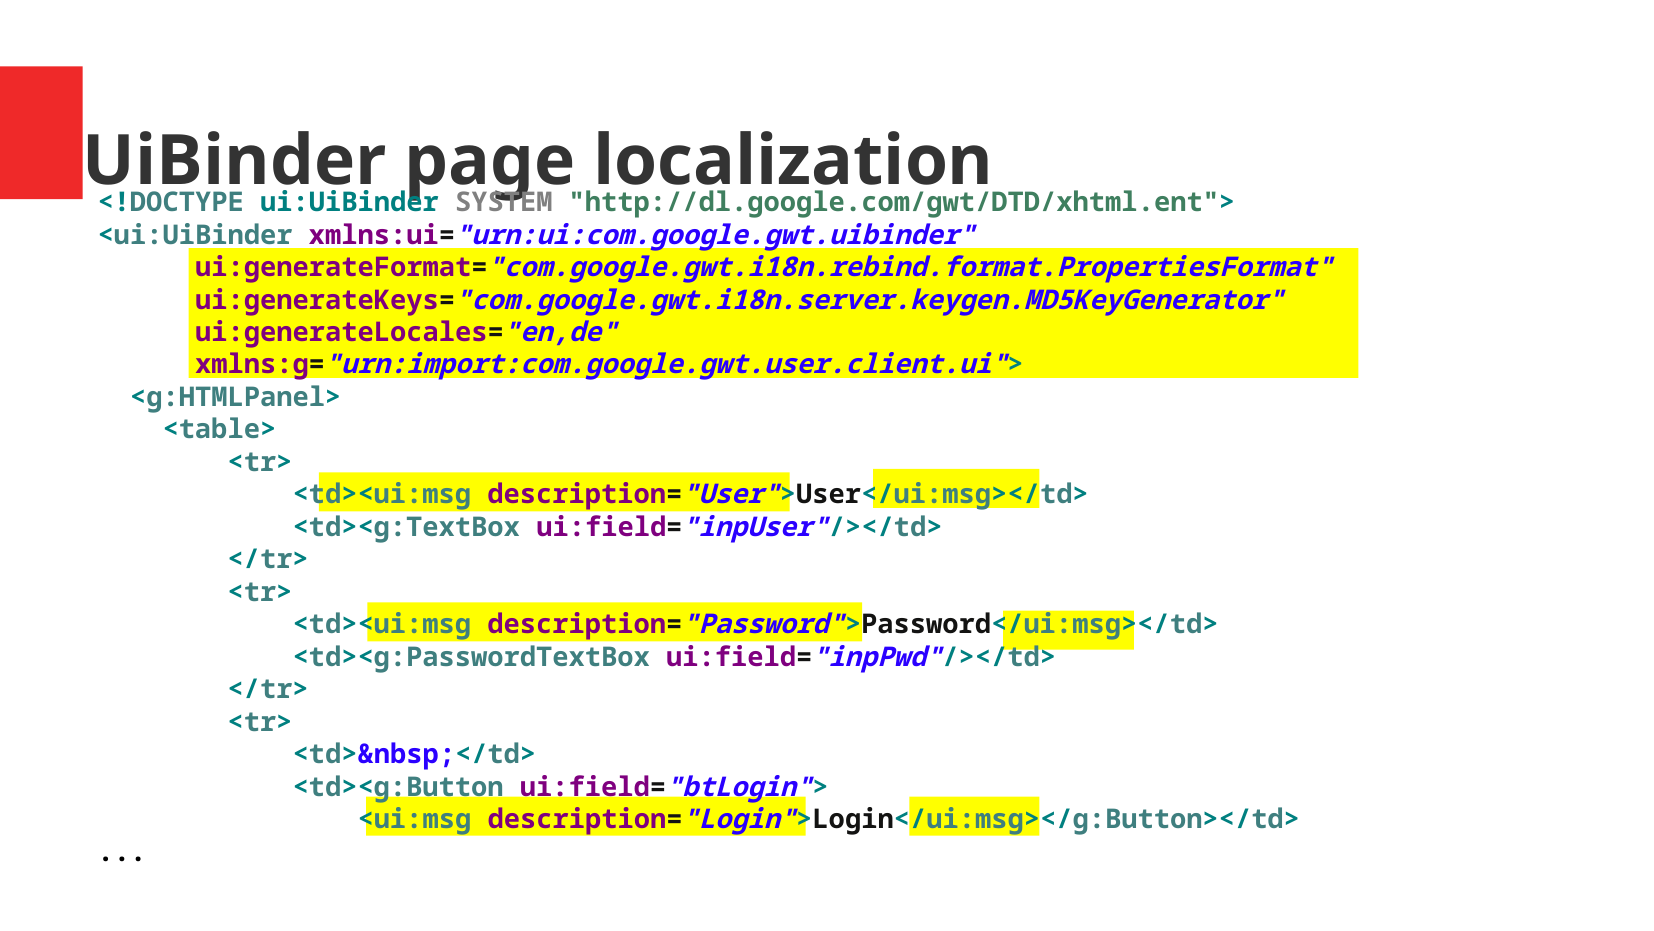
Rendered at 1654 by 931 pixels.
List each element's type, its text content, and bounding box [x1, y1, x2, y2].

title UiBinder page localization [82, 33, 1571, 177]
text_box <!DOCTYPE ui:UiBinder SYSTEM "http://dl.google.com/gwt/DTD/xhtml.ent"> <ui:UiBinder xmlns:ui="urn:ui:com.google.gwt.uibinder" ui:generateFormat="com.google.gwt.i18n.rebind.format.PropertiesFormat" ui:generateKeys="com.google.gwt.i18n.server.keygen.MD5KeyGenerator" ui:generateLocales="en,de" xmlns:g="urn:import:com.google.gwt.user.client.ui"> <g:HTMLPanel> <table> <tr> <td><ui:msg description="User">User</ui:msg></td> <td><g:TextBox ui:field="inpUser"/></td> </tr> <tr> <td><ui:msg description="Password">Password</ui:msg></td> <td><g:PasswordTextBox ui:field="inpPwd"/></td> </tr> <tr> <td>&nbsp;</td> <td><g:Button ui:field="btLogin"> <ui:msg description="Login">Login</ui:msg></g:Button></td> ... [82, 177, 1594, 875]
